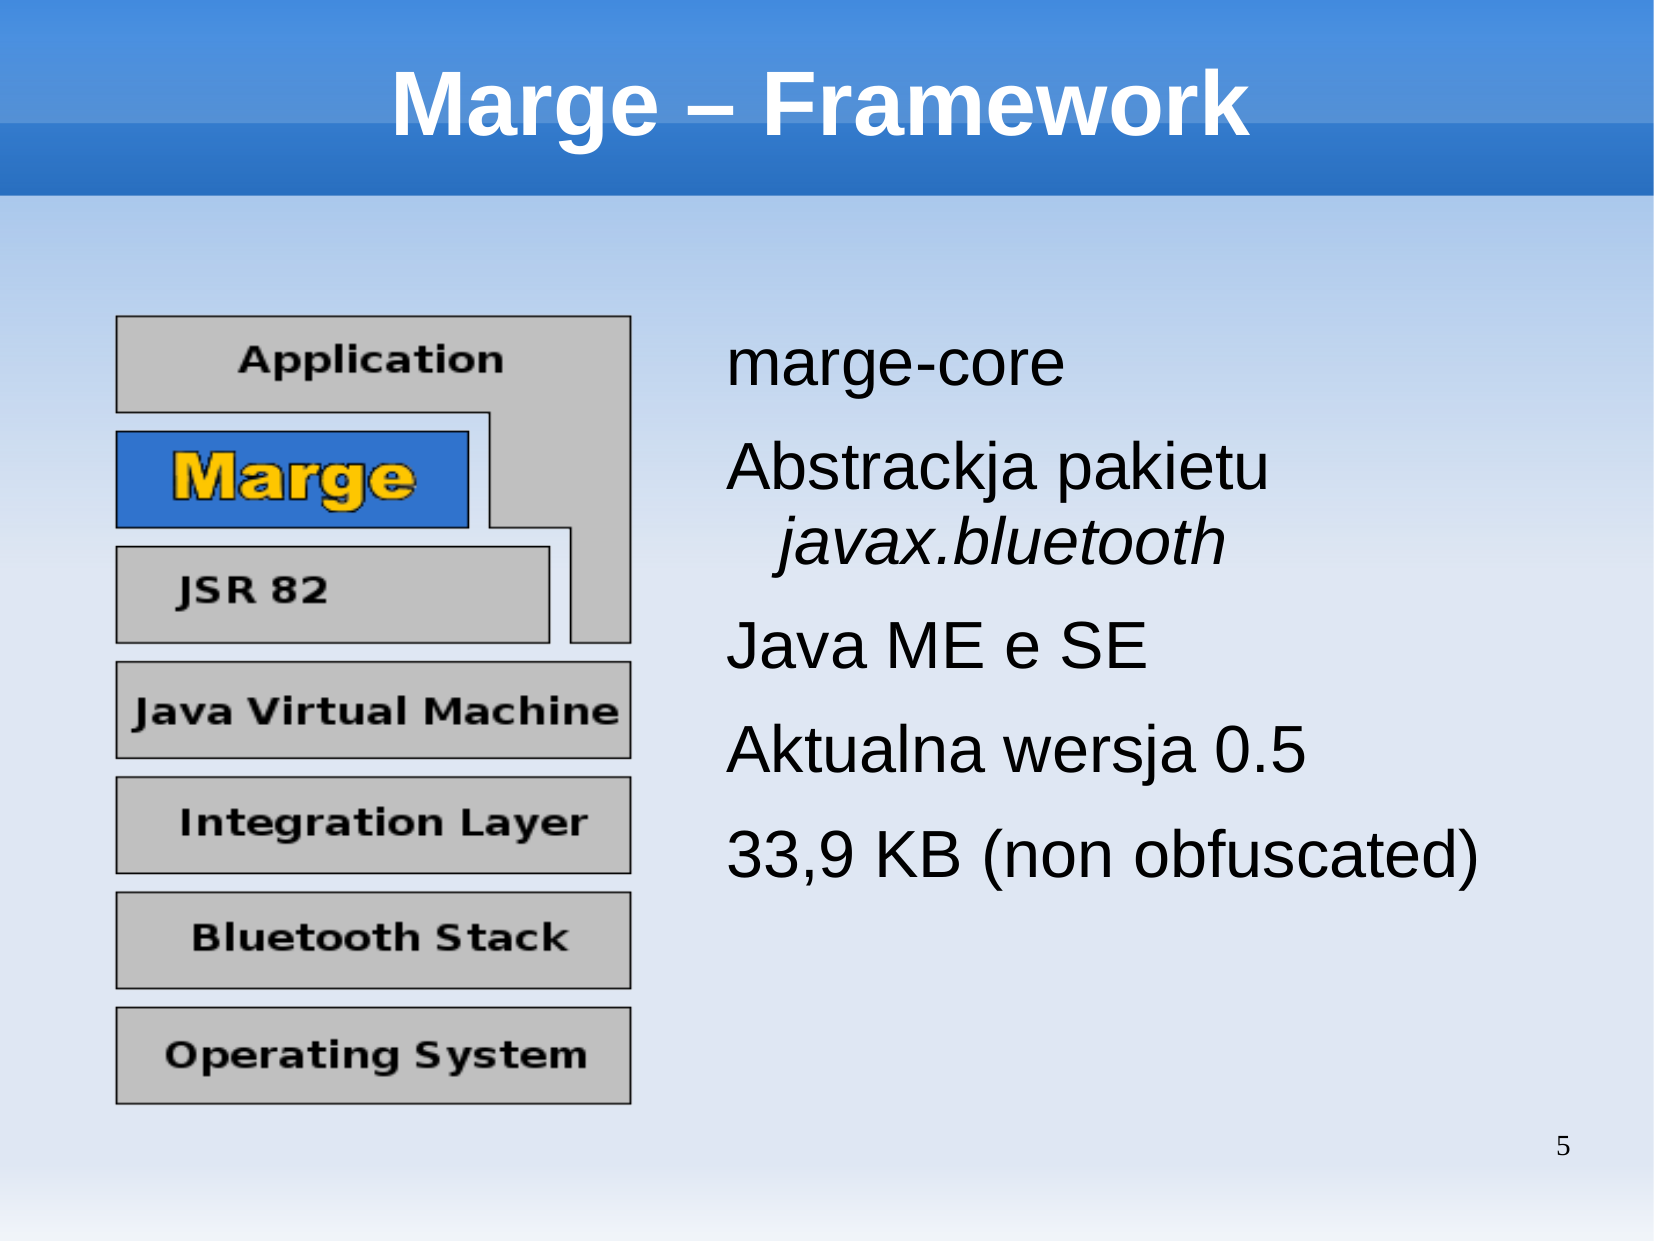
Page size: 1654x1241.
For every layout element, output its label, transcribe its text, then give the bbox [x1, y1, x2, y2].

list marge-core Abstrackja pakietu javax.bluetooth Java ME e SE Aktualna wersja 0.5 33,9 KB (non obfuscated) [708, 324, 1572, 1144]
picture [0, 0, 1654, 1241]
title Marge – Framework [76, 0, 1565, 208]
